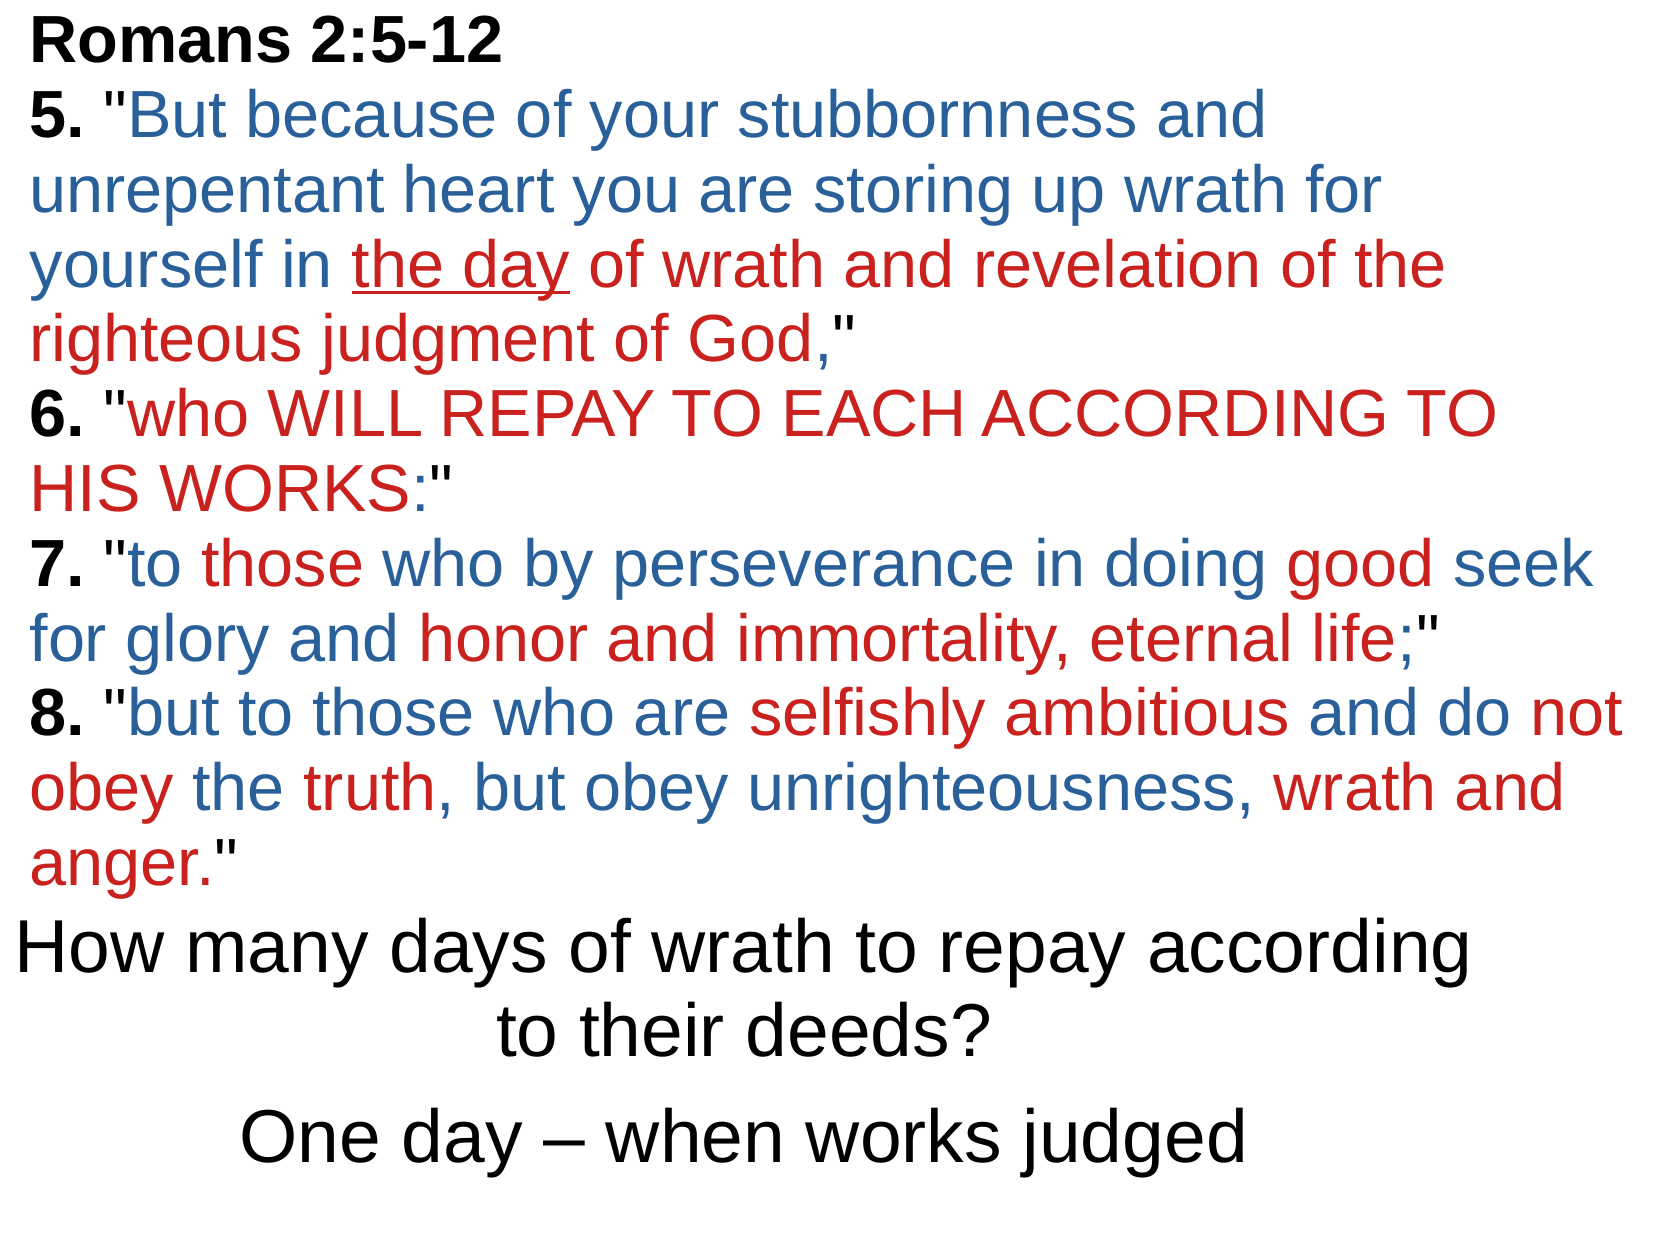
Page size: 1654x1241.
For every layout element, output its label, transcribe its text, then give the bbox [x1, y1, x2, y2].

list Romans 2:5-12 5. "But because of your stubbornness and unrepentant heart you are storing up wrath for yourself in the day of wrath and revelation of the righteous judgment of God," 6. "who WILL REPAY TO EACH ACCORDING TO HIS WORKS:" 7. "to those who by perseverance in doing good seek for glory and honor and immortality, eternal life;" 8. "but to those who are selfishly ambitious and do not obey the truth, but obey unrighteousness, wrath and anger." [29, 2, 1625, 1004]
title One day – when works judged [0, 1093, 1489, 1241]
title How many days of wrath to repay according to their deeds? [0, 885, 1489, 1093]
